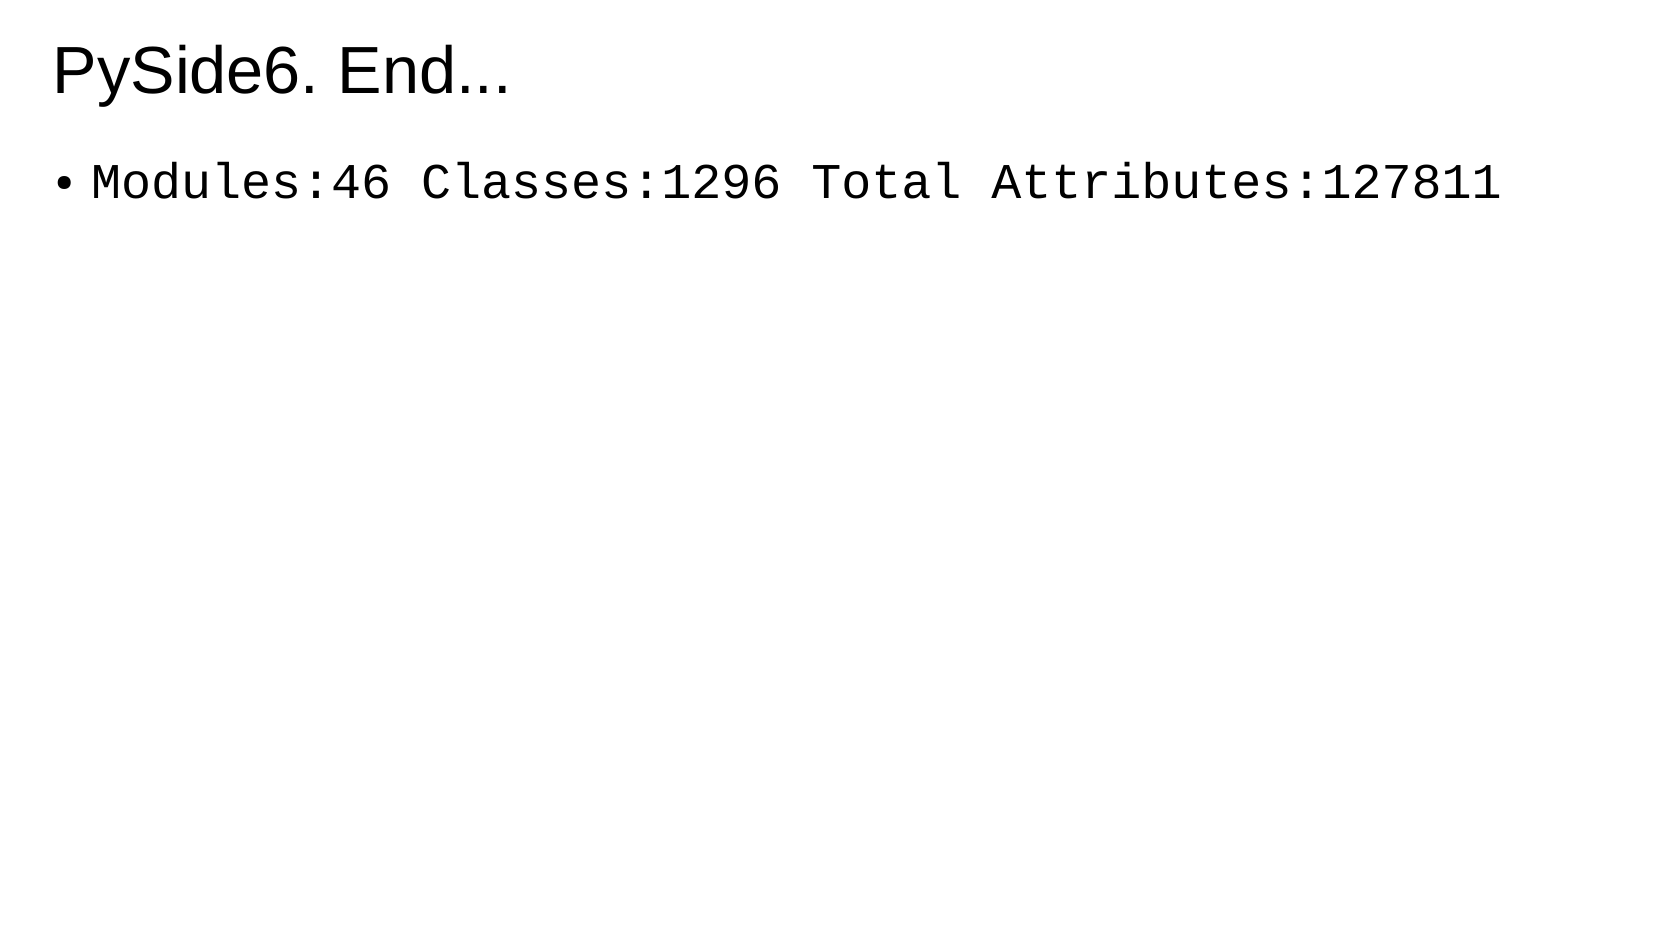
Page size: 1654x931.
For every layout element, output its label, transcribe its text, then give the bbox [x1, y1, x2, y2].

text_box PySide6. End... [52, 21, 1541, 121]
text_box Modules:46 Classes:1296 Total Attributes:127811 [55, 156, 1544, 547]
